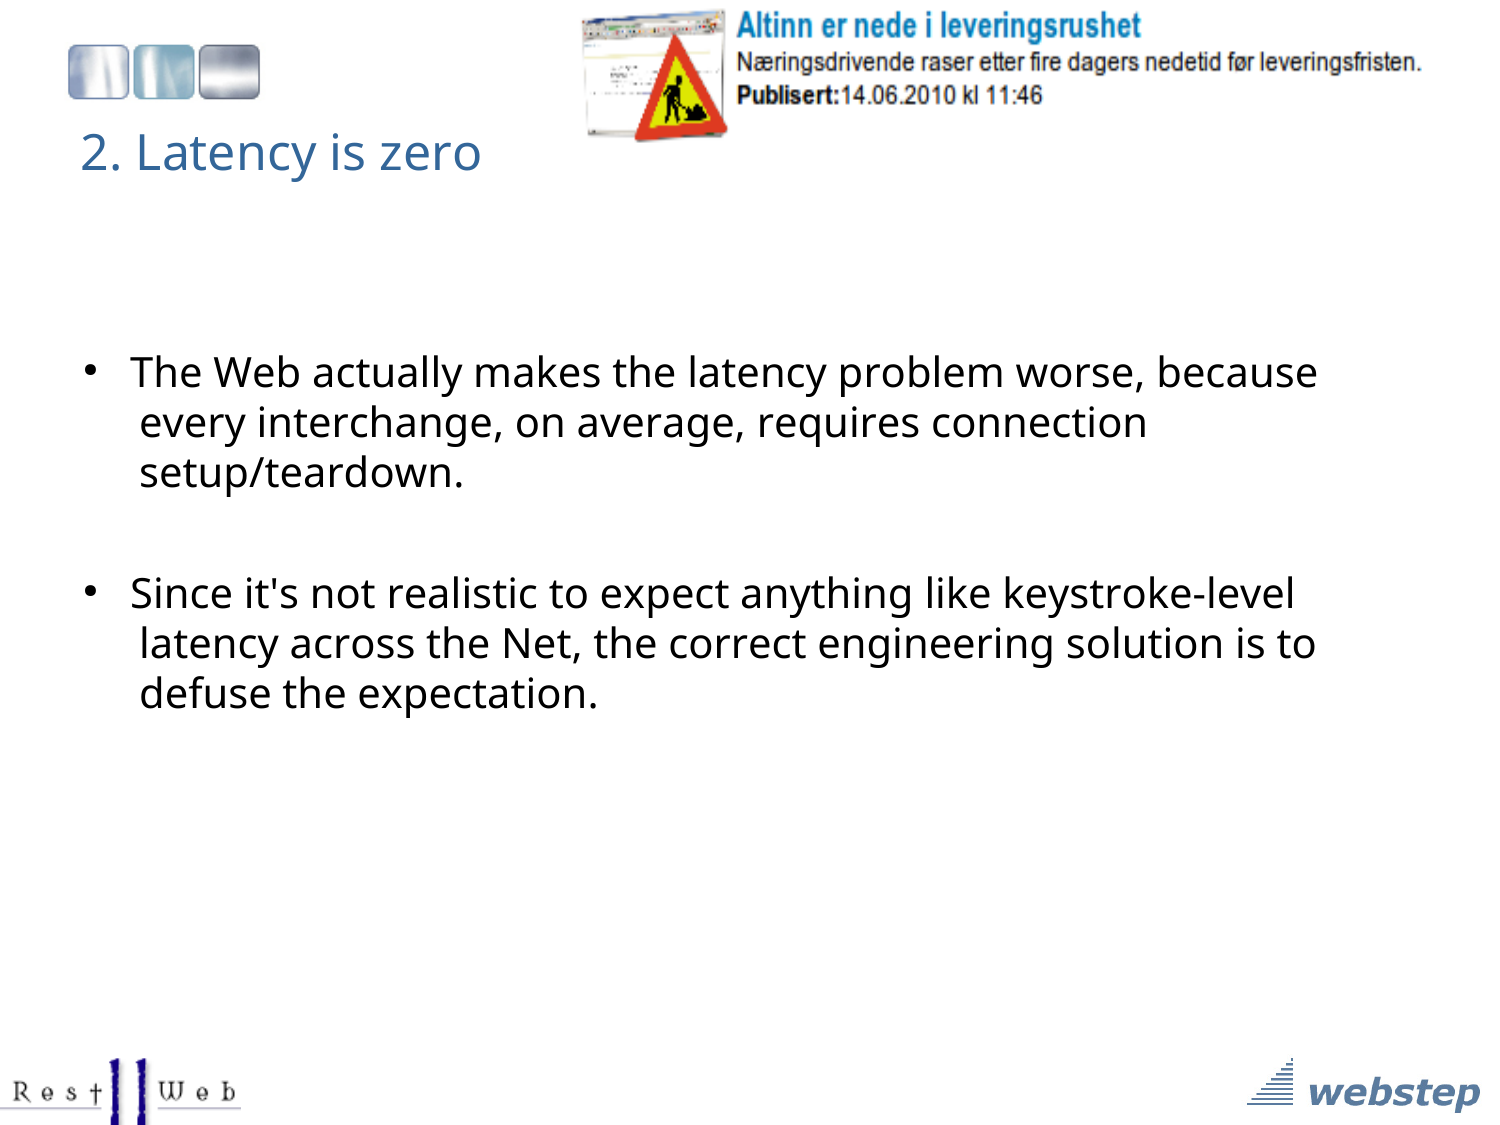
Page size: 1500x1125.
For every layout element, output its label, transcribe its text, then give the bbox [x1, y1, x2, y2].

picture [64, 42, 266, 104]
picture [562, 0, 1500, 150]
picture [1234, 1047, 1495, 1118]
picture [0, 1057, 241, 1125]
list The Web actually makes the latency problem worse, because every interchange, on average, requires connection setup/teardown. Since it's not realistic to expect anything like keystroke-level latency across the Net, the correct engineering solution is to defuse the expectation. [74, 277, 1423, 1020]
title 2. Latency is zero [72, 73, 1423, 228]
